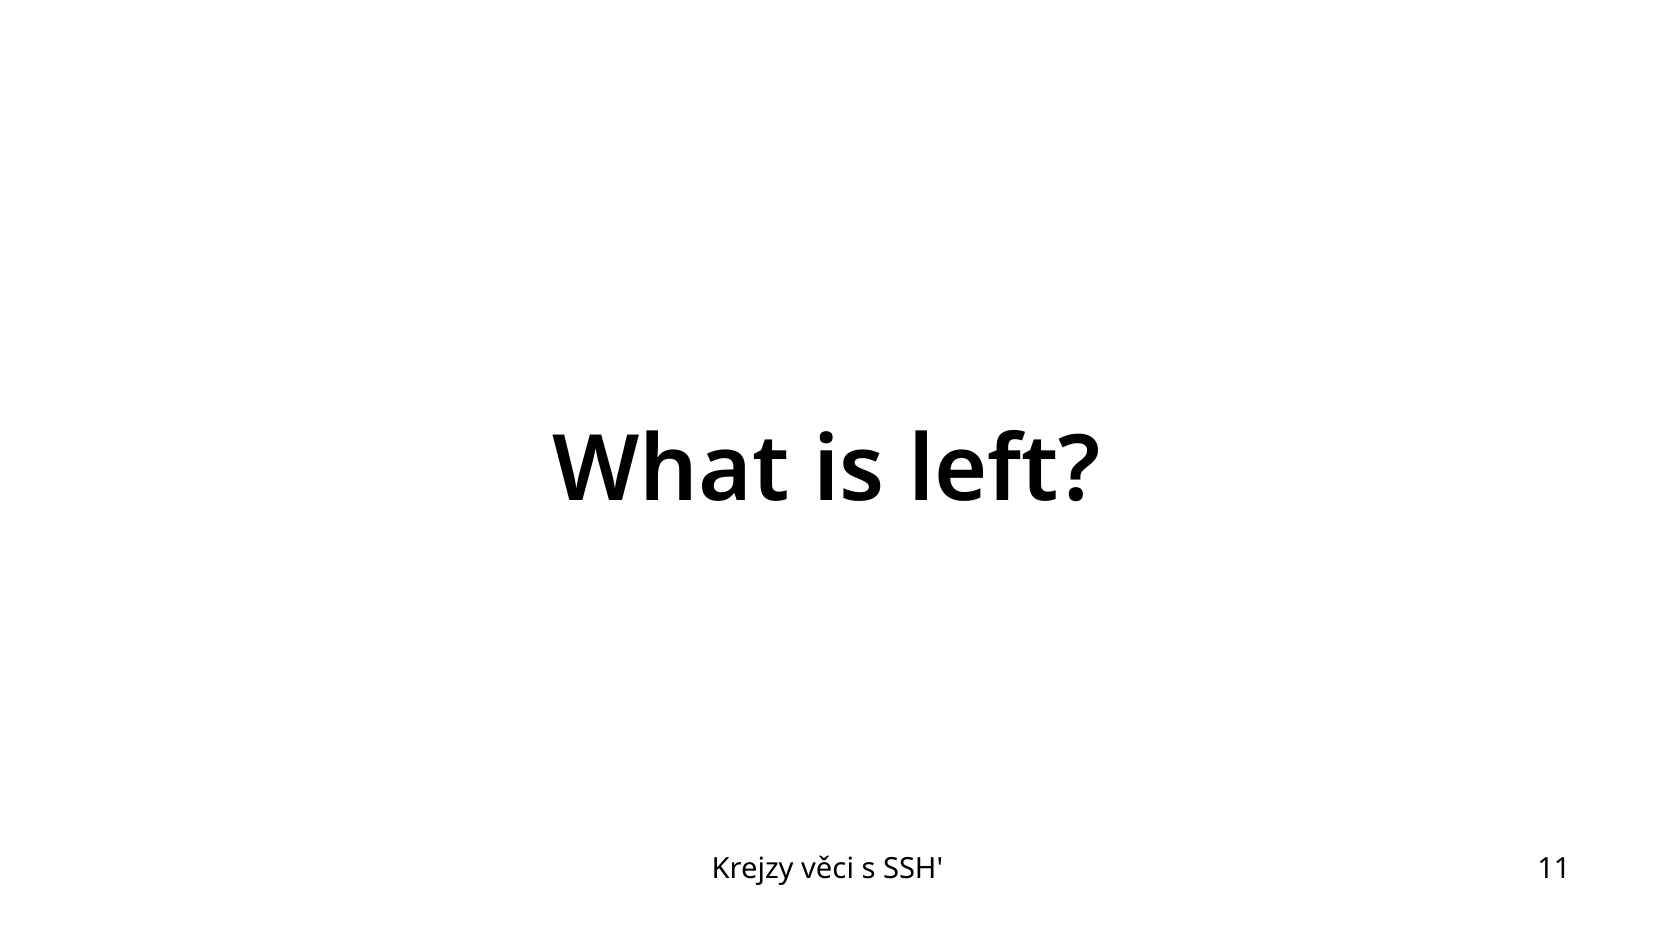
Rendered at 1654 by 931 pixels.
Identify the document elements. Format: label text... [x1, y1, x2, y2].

title What is left? [82, 387, 1571, 543]
